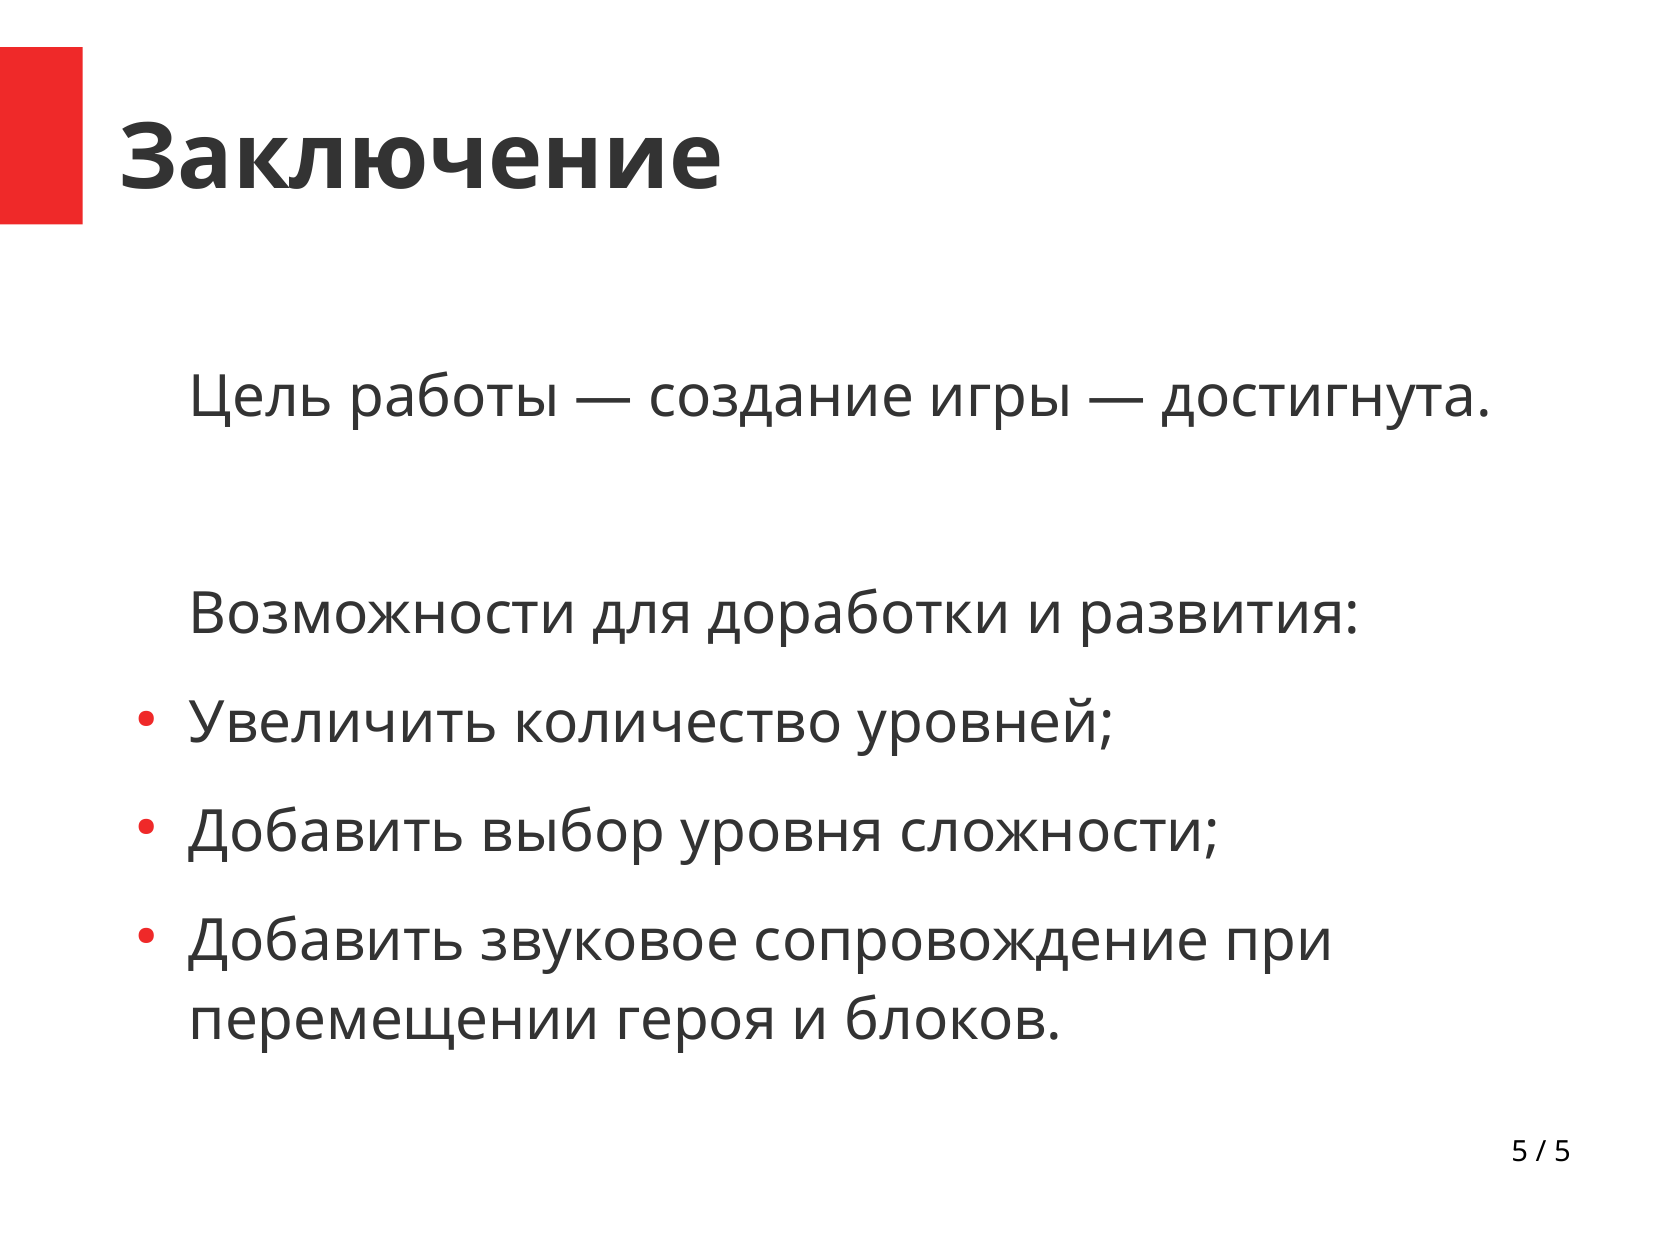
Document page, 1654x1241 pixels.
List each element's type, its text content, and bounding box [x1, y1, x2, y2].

list Цель работы — создание игры — достигнута. Возможности для доработки и развития: Увеличить количество уровней; Добавить выбор уровня сложности; Добавить звуковое сопровождение при перемещении героя и блоков. [118, 354, 1536, 1074]
title Заключение [118, 49, 1571, 257]
